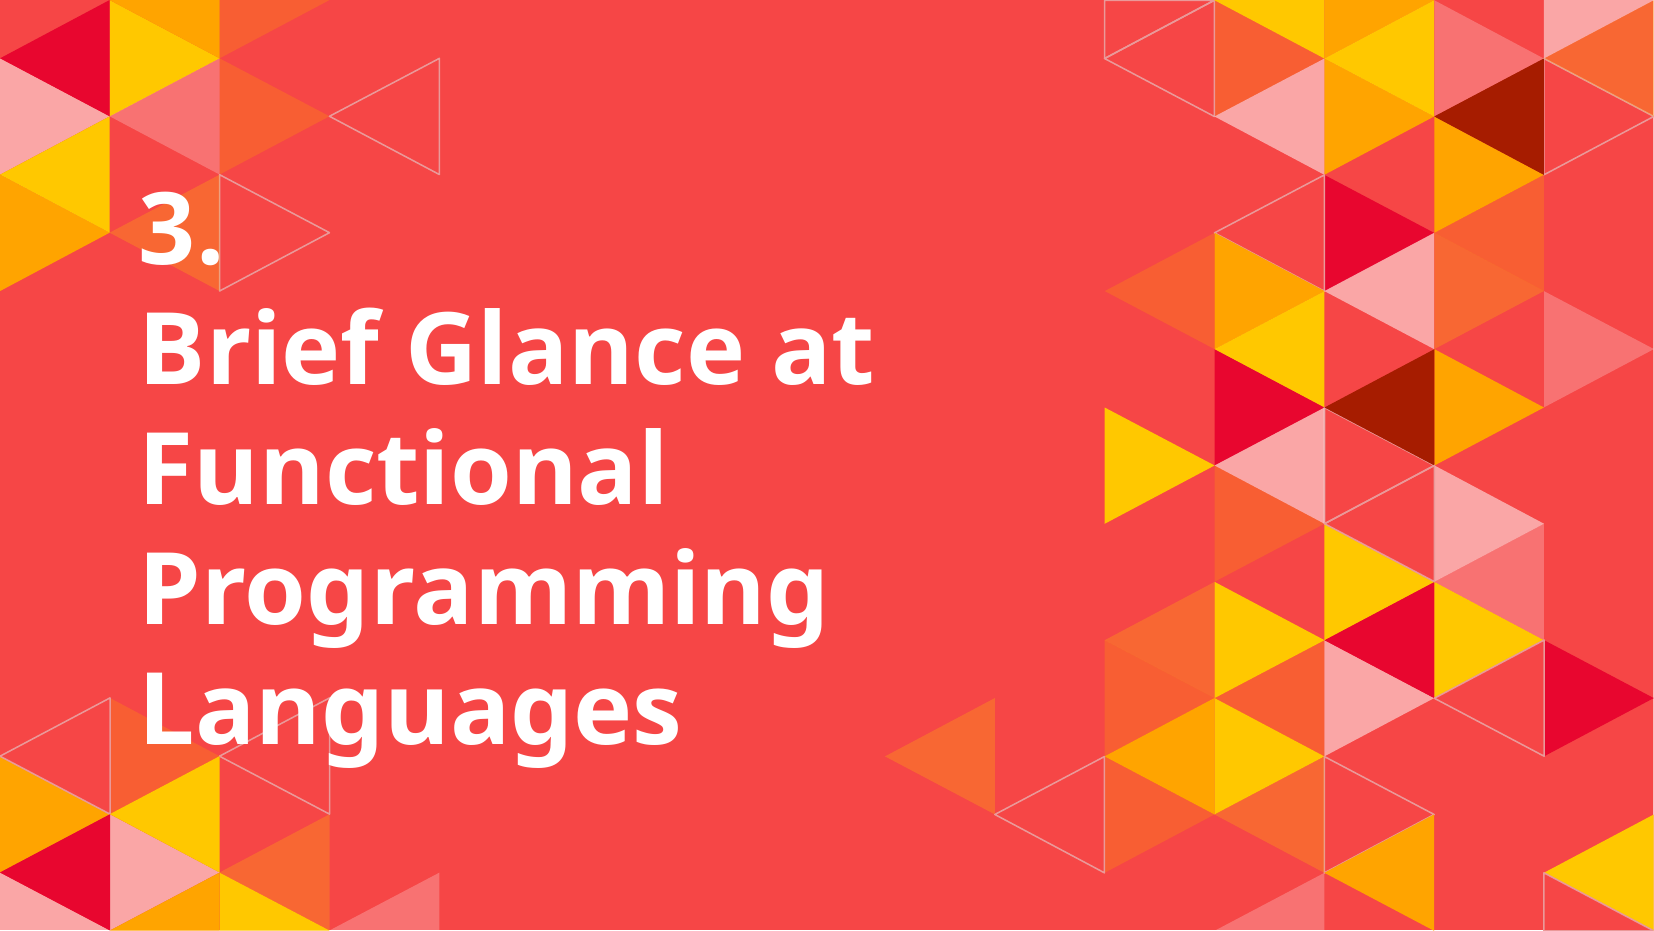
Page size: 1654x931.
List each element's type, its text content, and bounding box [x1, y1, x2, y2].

title 3. Brief Glance at Functional Programming Languages [124, 360, 1306, 570]
